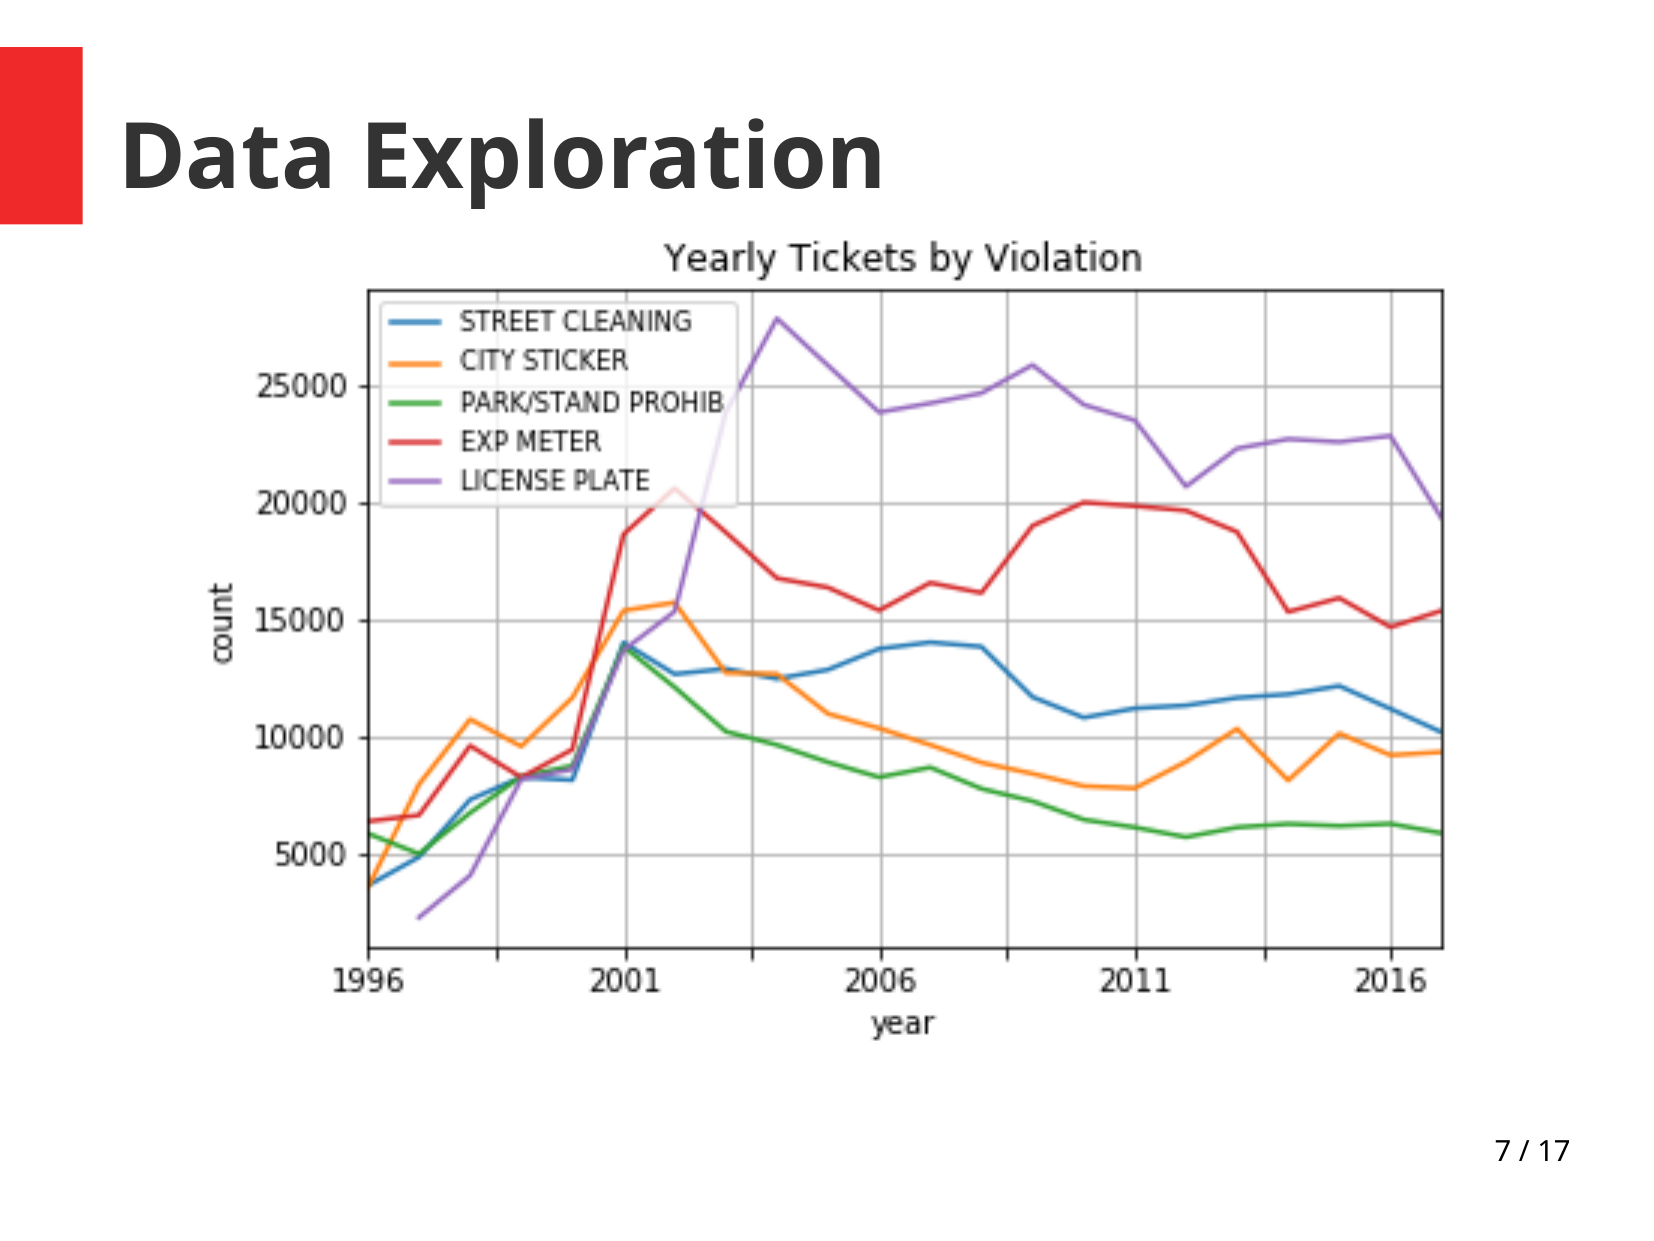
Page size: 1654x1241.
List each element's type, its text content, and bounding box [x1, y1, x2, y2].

picture [179, 209, 1475, 1074]
title Data Exploration [118, 49, 1571, 257]
